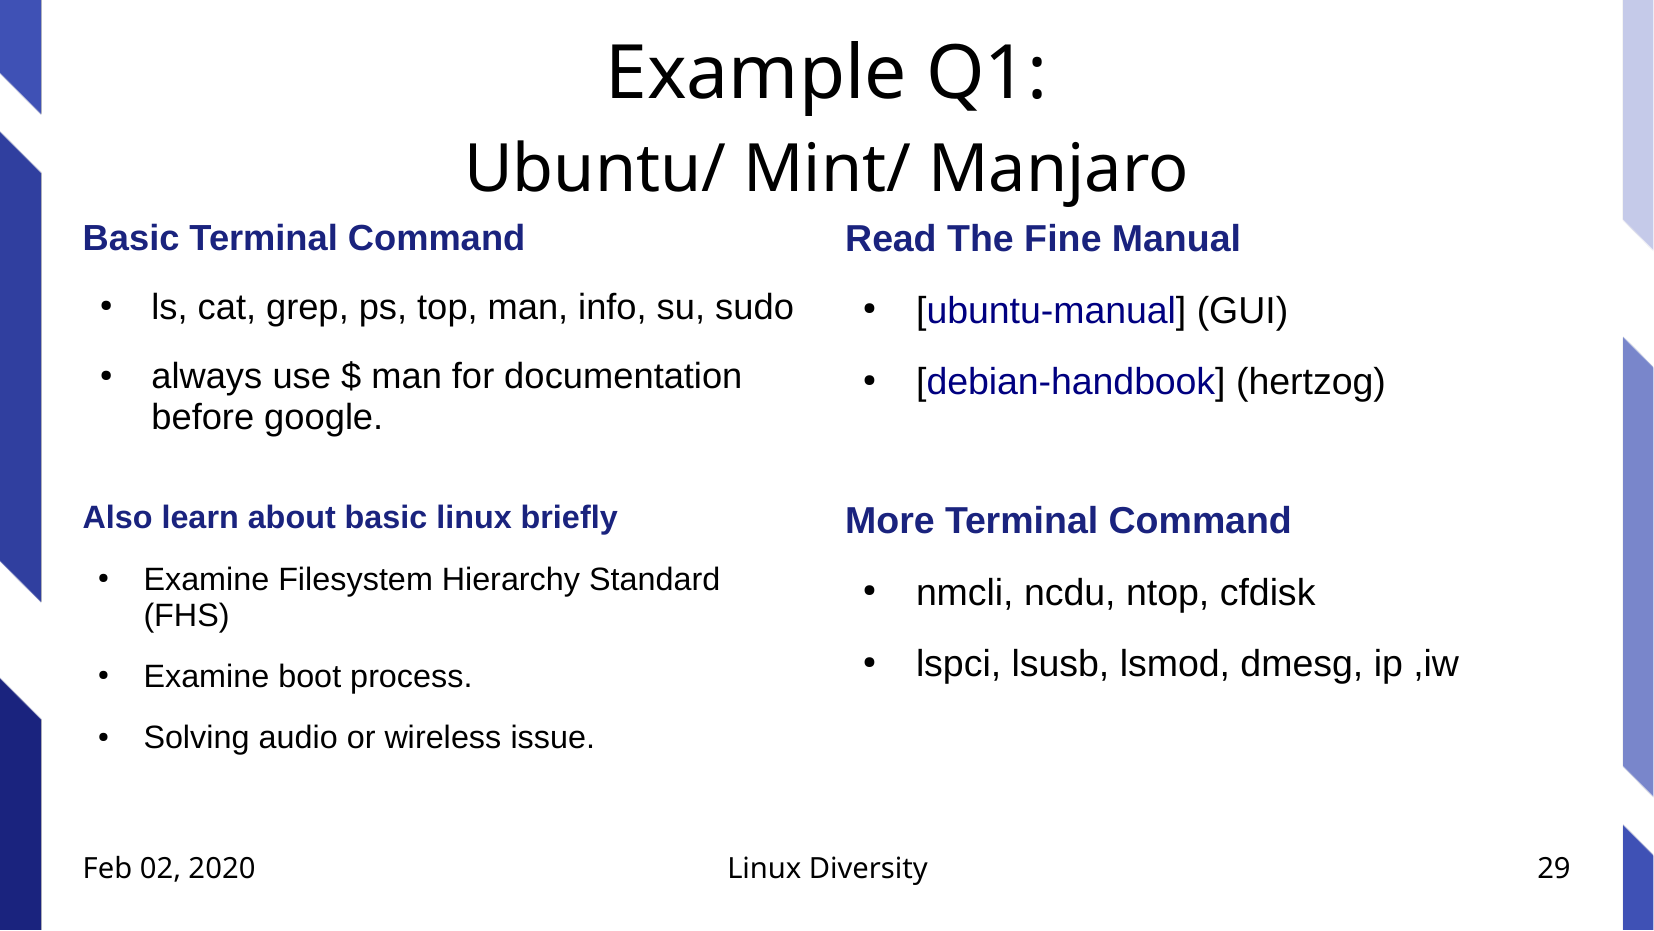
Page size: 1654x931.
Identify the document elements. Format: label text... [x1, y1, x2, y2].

list Also learn about basic linux briefly Examine Filesystem Hierarchy Standard (FHS) Examine boot process. Solving audio or wireless issue. [82, 499, 809, 757]
picture [0, 0, 1654, 930]
list Basic Terminal Command ls, cat, grep, ps, top, man, info, su, sudo always use $ man for documentation before google. [82, 217, 809, 475]
title Example Q1: Ubuntu/ Mint/ Manjaro [82, 25, 1571, 204]
list More Terminal Command nmcli, ncdu, ntop, cfdisk lspci, lsusb, lsmod, dmesg, ip ,iw [845, 499, 1572, 757]
list Read The Fine Manual [ubuntu-manual] (GUI) [debian-handbook] (hertzog) [845, 217, 1572, 475]
